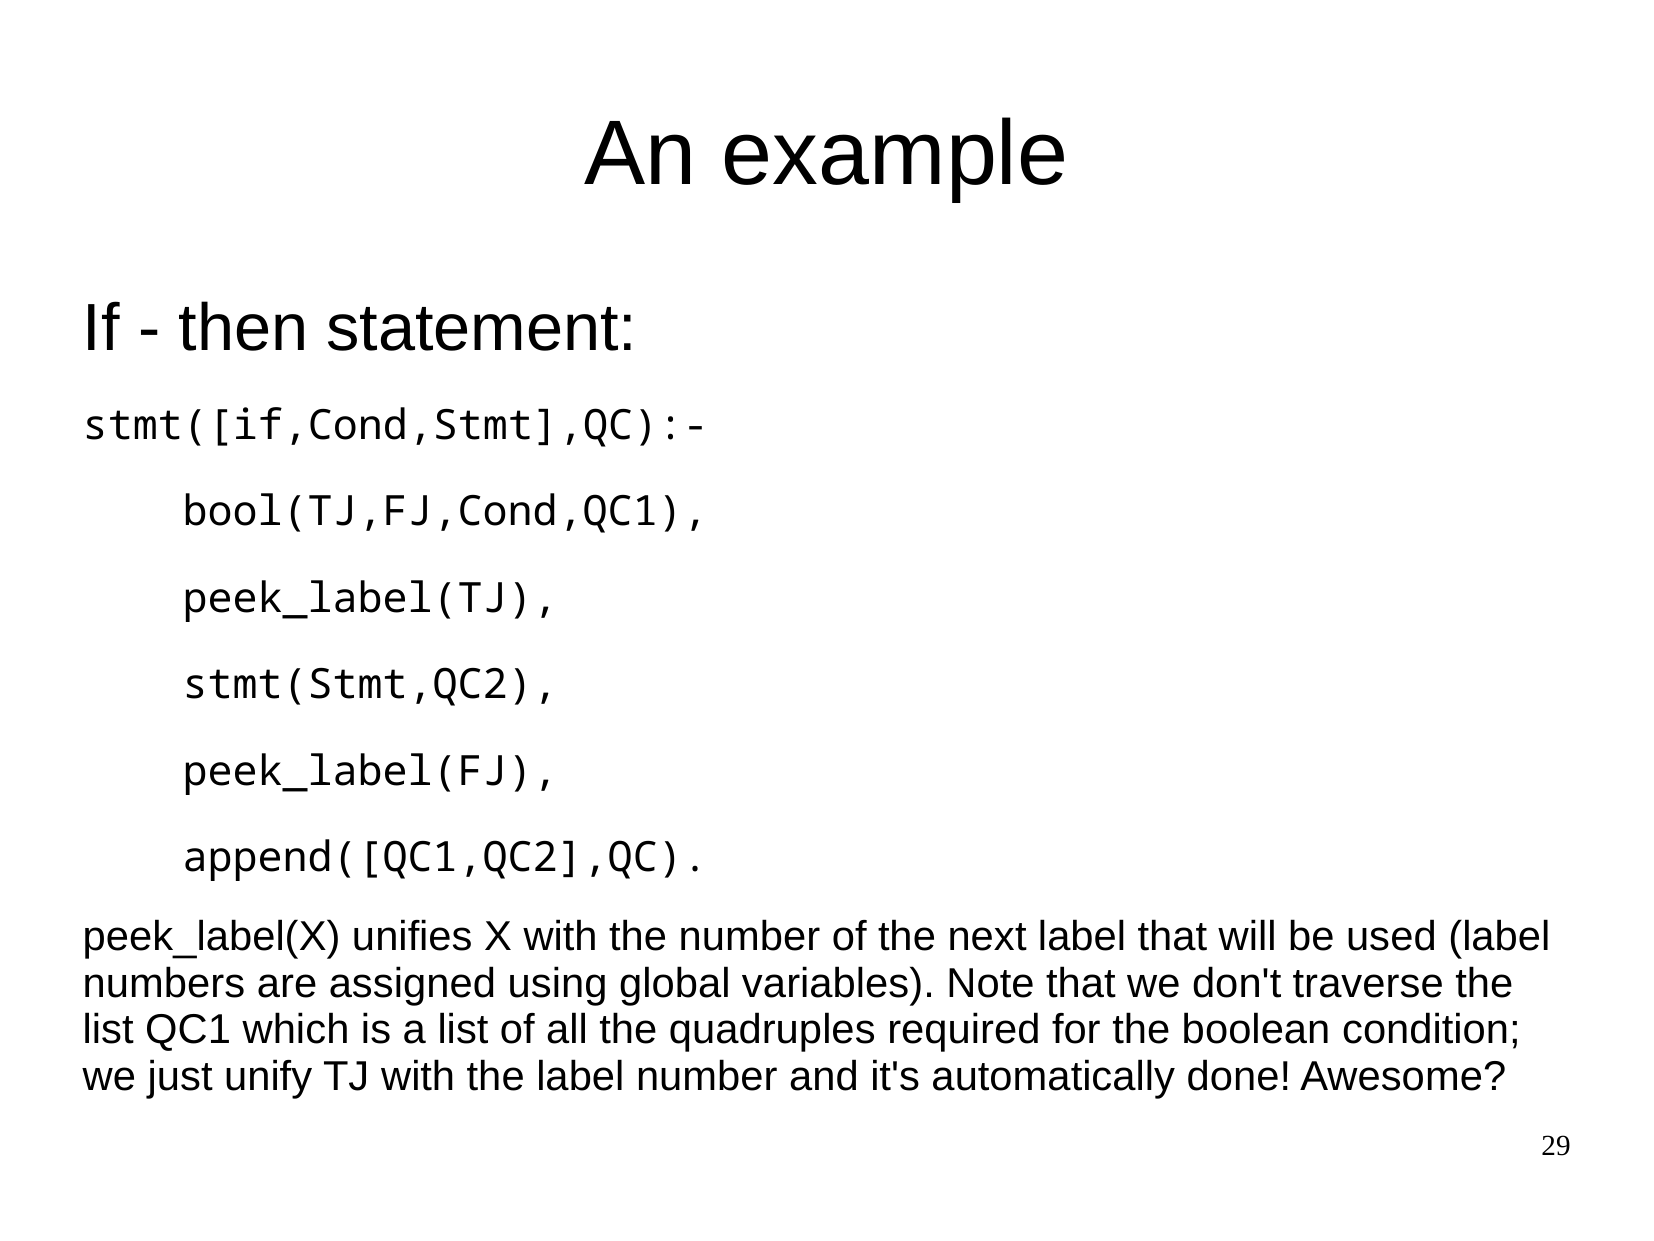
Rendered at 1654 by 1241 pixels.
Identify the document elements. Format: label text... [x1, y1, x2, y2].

title An example [82, 49, 1571, 257]
list If - then statement: stmt([if,Cond,Stmt],QC):- bool(TJ,FJ,Cond,QC1), peek_label(TJ), stmt(Stmt,QC2), peek_label(FJ), append([QC1,QC2],QC). peek_label(X) unifies X with the number of the next label that will be used (label numbers are assigned using global variables). Note that we don't traverse the list QC1 which is a list of all the quadruples required for the boolean condition; we just unify TJ with the label number and it's automatically done! Awesome? [82, 290, 1571, 1109]
